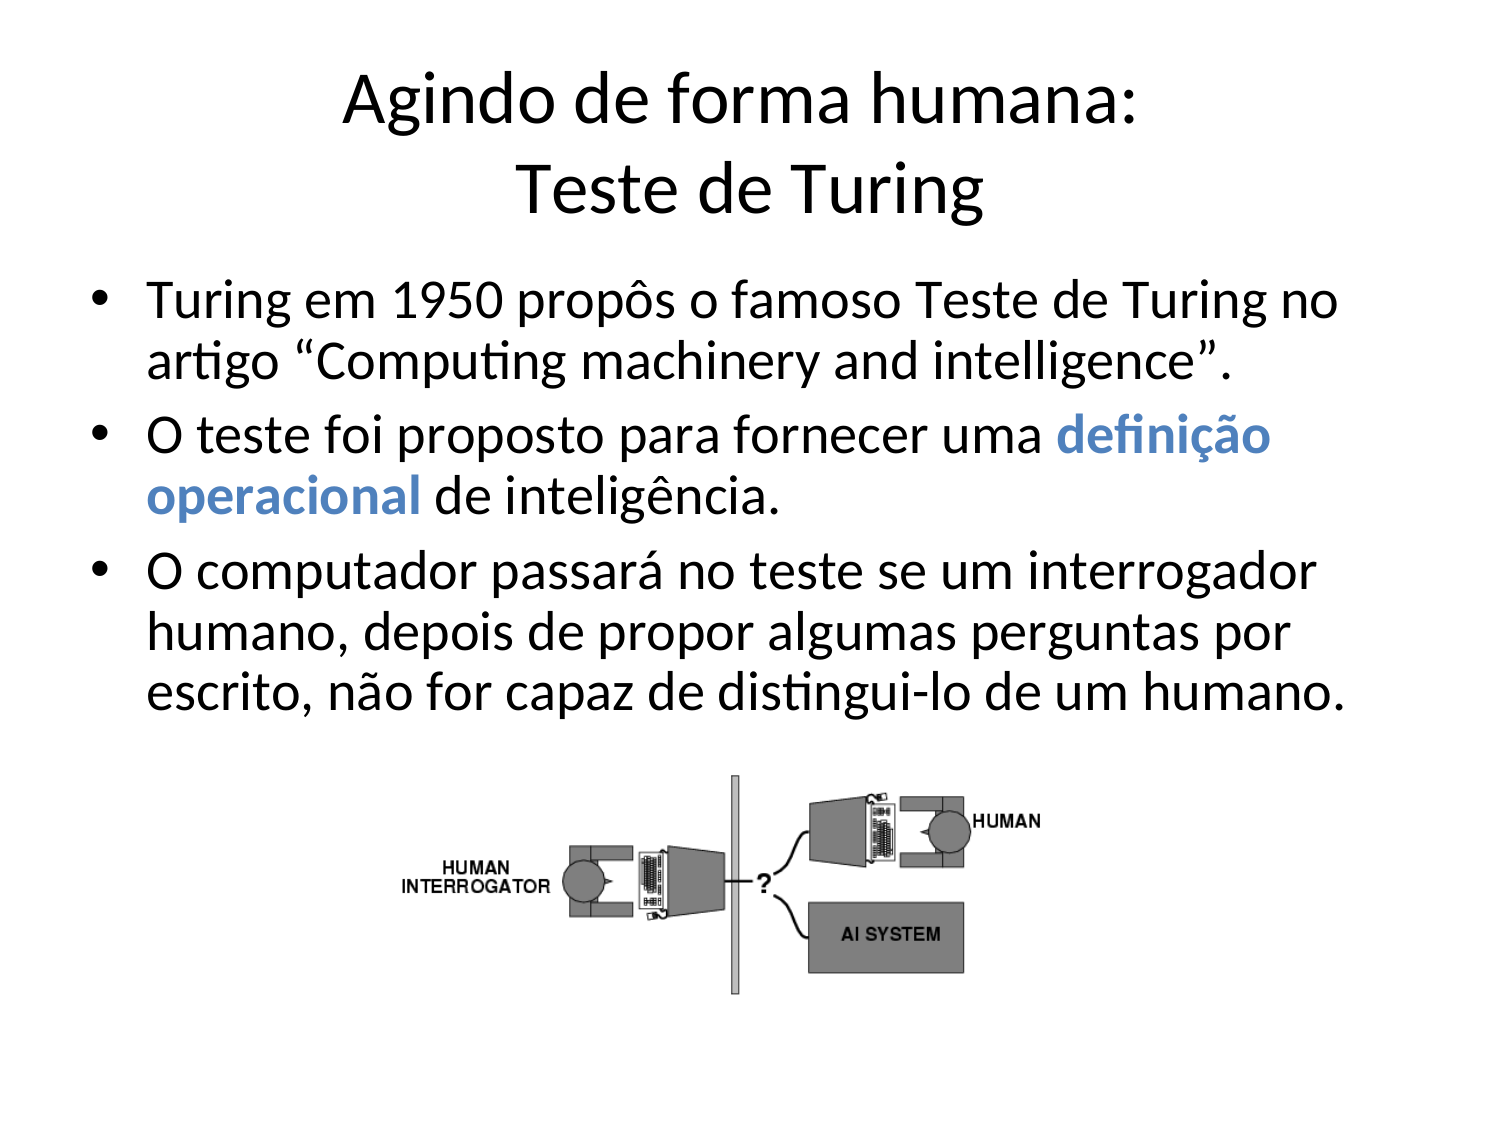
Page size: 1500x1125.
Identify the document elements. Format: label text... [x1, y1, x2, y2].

title Agindo de forma humana: Teste de Turing [75, 41, 1426, 237]
list Turing em 1950 propôs o famoso Teste de Turing no artigo “Computing machinery and intelligence”. O teste foi proposto para fornecer uma definição operacional de inteligência. O computador passará no teste se um interrogador humano, depois de propor algumas perguntas por escrito, não for capaz de distingui-lo de um humano. [75, 262, 1426, 739]
picture [398, 773, 1047, 998]
